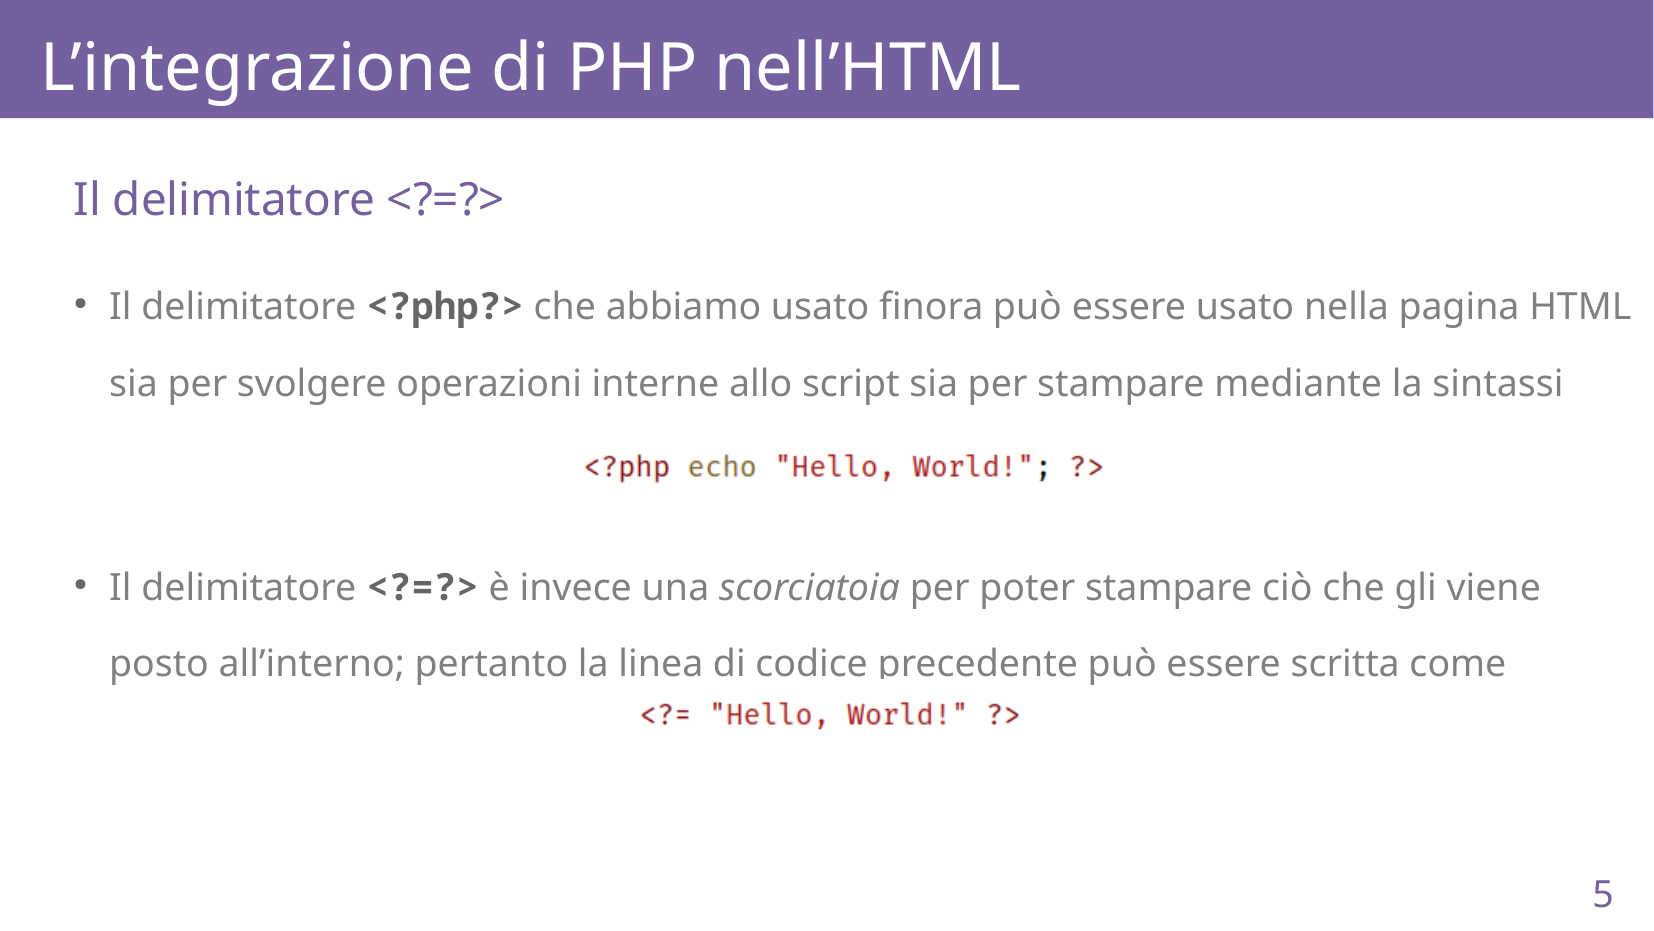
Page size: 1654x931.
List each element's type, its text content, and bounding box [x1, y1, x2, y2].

text_box [0, 0, 1654, 119]
text_box <numero> [1510, 860, 1654, 931]
picture [564, 431, 1123, 502]
text_box Il delimitatore <?=?> [59, 158, 1107, 229]
text_box L’integrazione di PHP nell’HTML [25, 11, 942, 107]
text_box Il delimitatore <?php?> che abbiamo usato finora può essere usato nella pagina HTML sia per svolgere operazioni interne allo script sia per stampare mediante la sintassi Il delimitatore <?=?> è invece una scorciatoia per poter stampare ciò che gli viene posto all’interno; pertanto la linea di codice precedente può essere scritta come [59, 246, 1603, 644]
picture [620, 679, 1047, 750]
